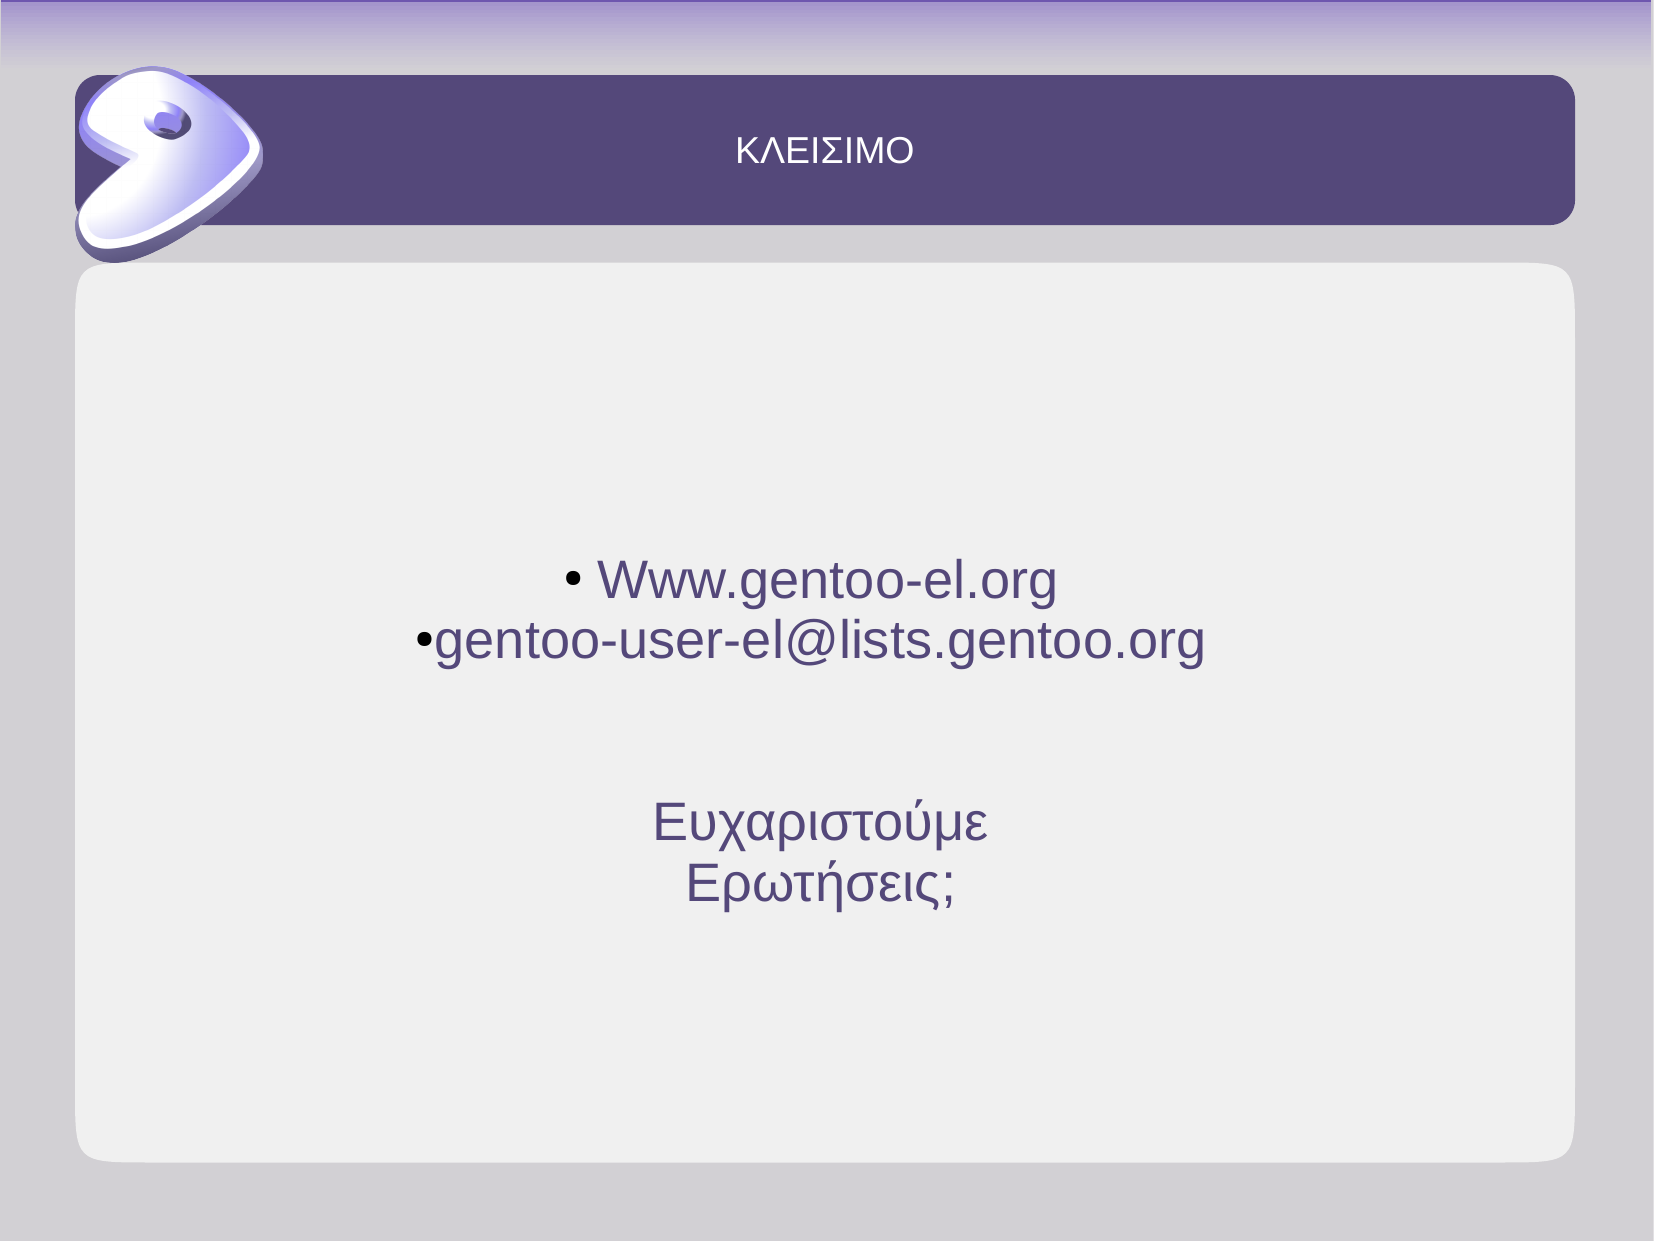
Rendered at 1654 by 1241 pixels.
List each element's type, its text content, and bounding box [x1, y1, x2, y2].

text_box [75, 262, 1576, 1163]
picture [0, 0, 1654, 1241]
text_box ΚΛΕΙΣΙΜΟ [263, 75, 1576, 226]
text_box Www.gentoo-el.org gentoo-user-el@lists.gentoo.org Ευχαριστούμε Ερωτήσεις; [98, 300, 1524, 1131]
